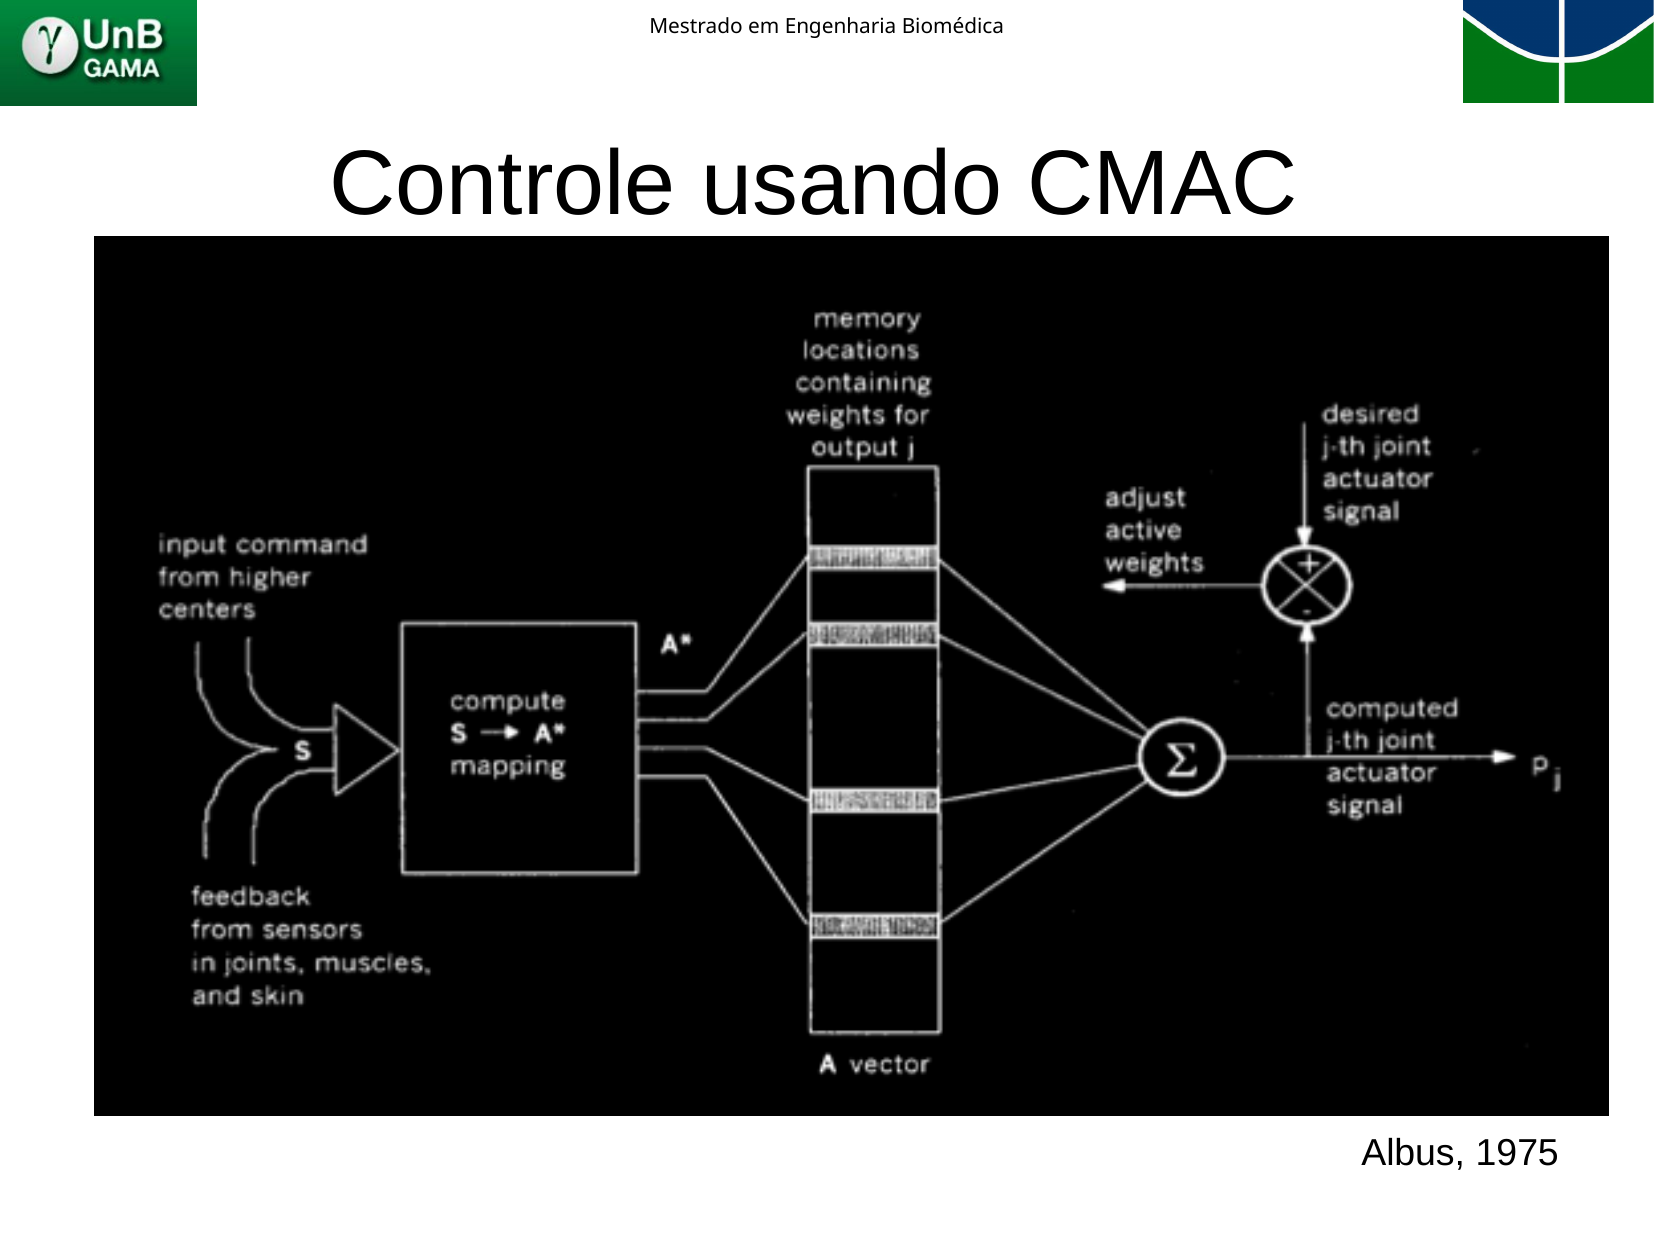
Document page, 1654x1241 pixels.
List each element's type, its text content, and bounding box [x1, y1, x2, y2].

picture [0, 0, 197, 94]
title Controle usando CMAC [0, 94, 1654, 272]
text_box Albus, 1975 [1346, 1124, 1574, 1182]
picture [1463, 0, 1654, 94]
picture [94, 236, 1609, 1116]
